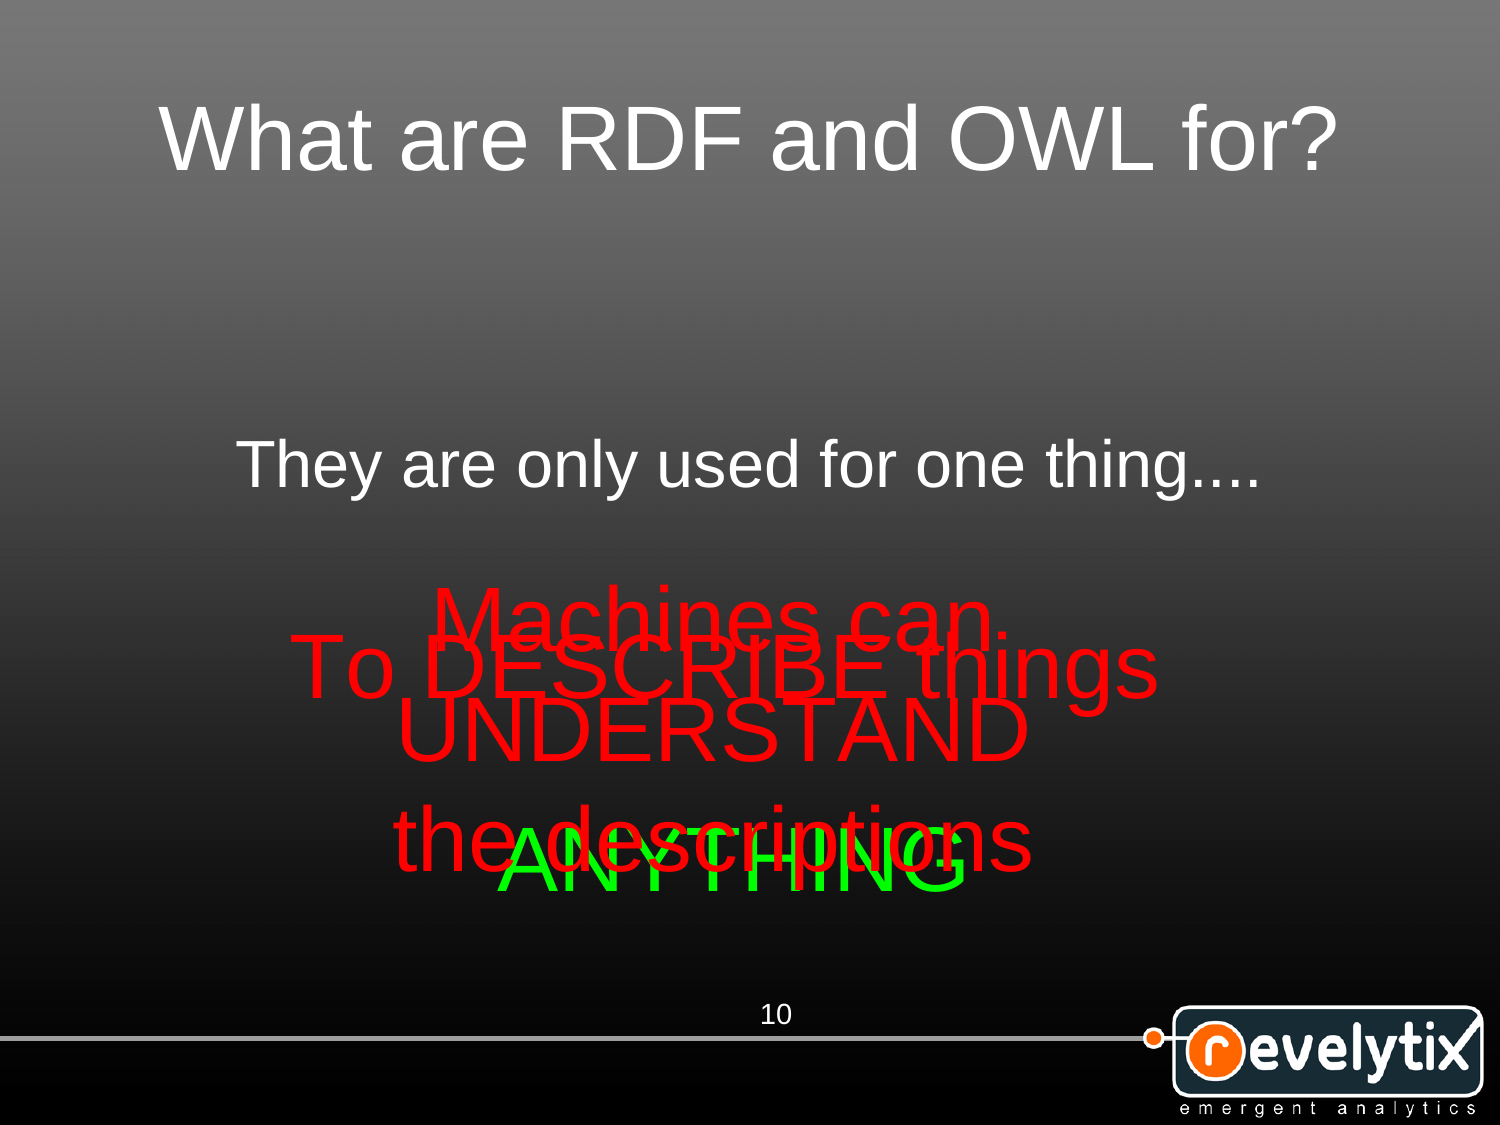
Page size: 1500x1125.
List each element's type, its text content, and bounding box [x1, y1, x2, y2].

title What are RDF and OWL for? [74, 44, 1425, 233]
picture [0, 0, 1500, 1125]
text_box Machines can UNDERSTAND the descriptions [63, 552, 1364, 1125]
subtitle They are only used for one thing.... [74, 263, 1425, 667]
